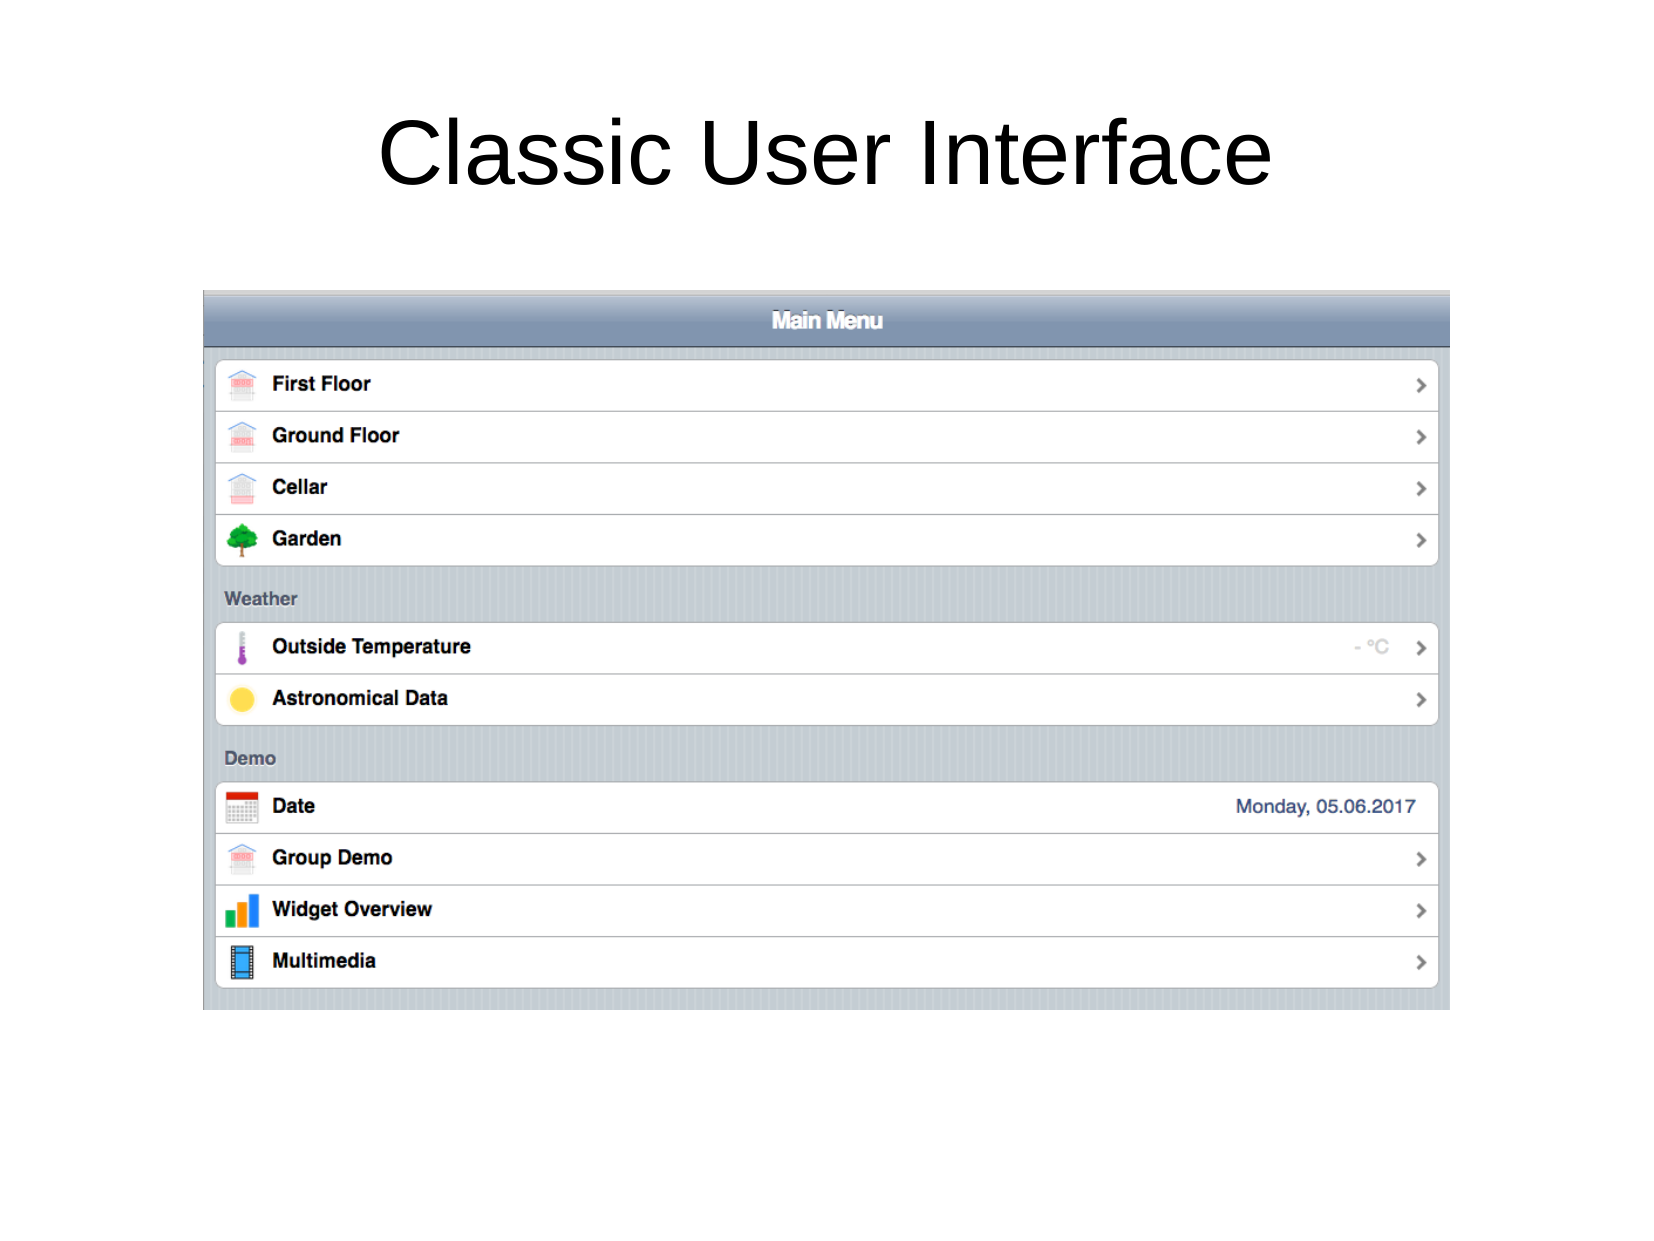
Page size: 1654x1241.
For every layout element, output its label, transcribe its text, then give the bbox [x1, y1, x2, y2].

title Classic User Interface [82, 49, 1571, 257]
picture [203, 290, 1450, 1010]
